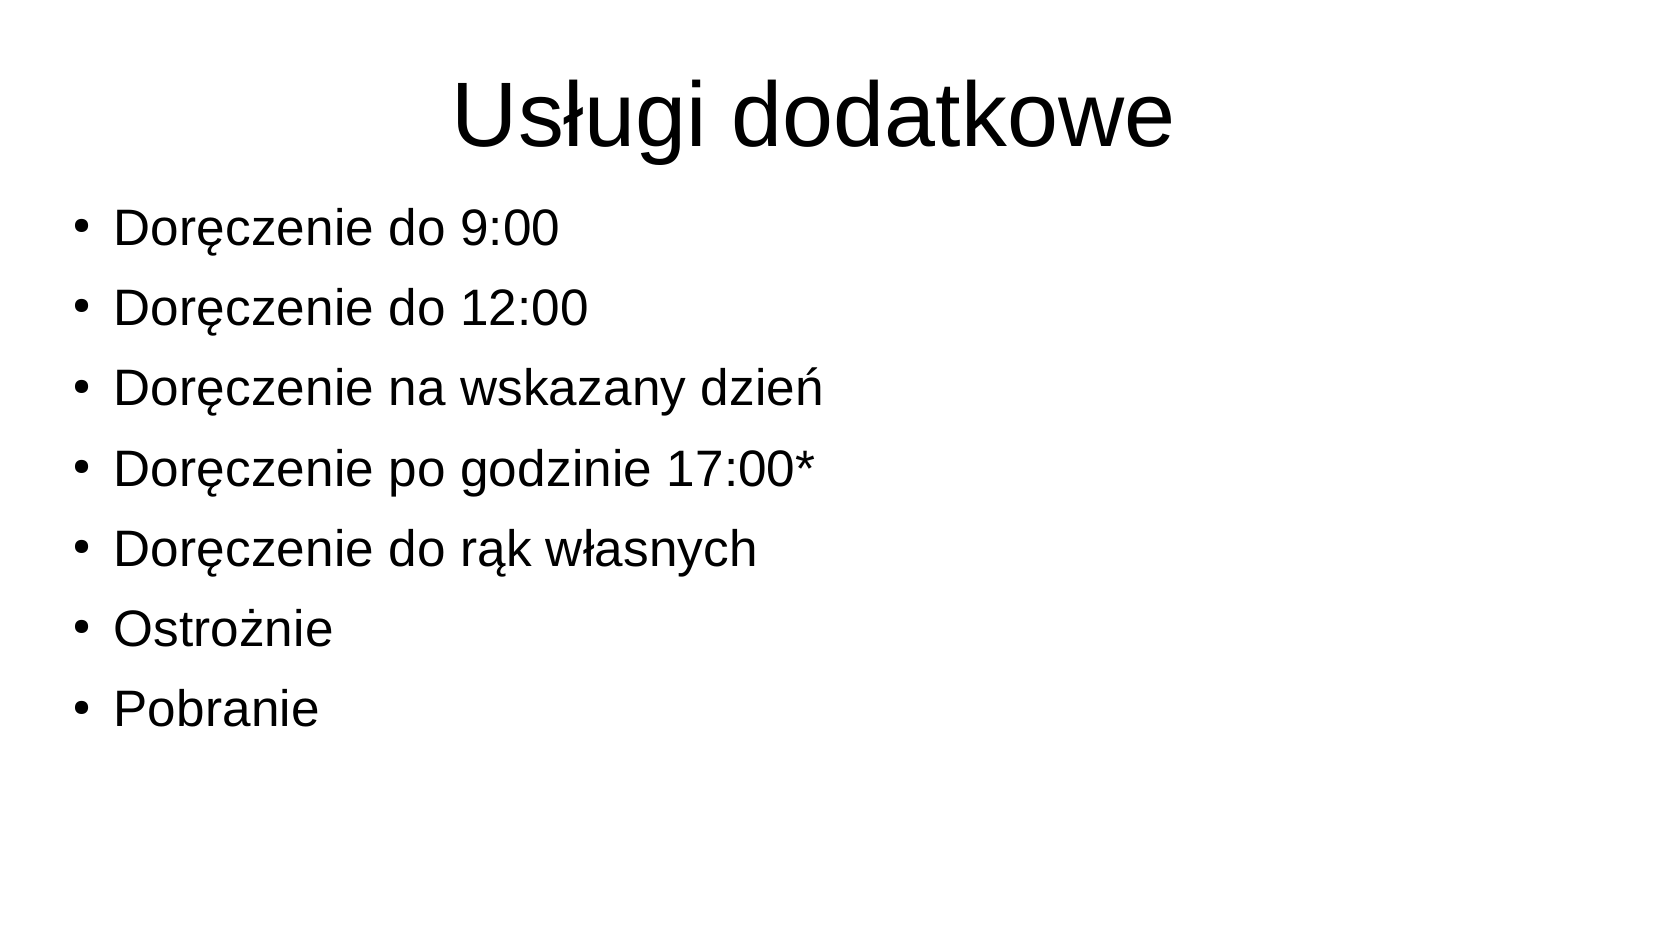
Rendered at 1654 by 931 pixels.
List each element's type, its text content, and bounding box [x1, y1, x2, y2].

list Doręczenie do 9:00 Doręczenie do 12:00 Doręczenie na wskazany dzień Doręczenie po godzinie 17:00* Doręczenie do rąk własnych Ostrożnie Pobranie [59, 198, 1548, 739]
title Usługi dodatkowe [82, 37, 1571, 193]
